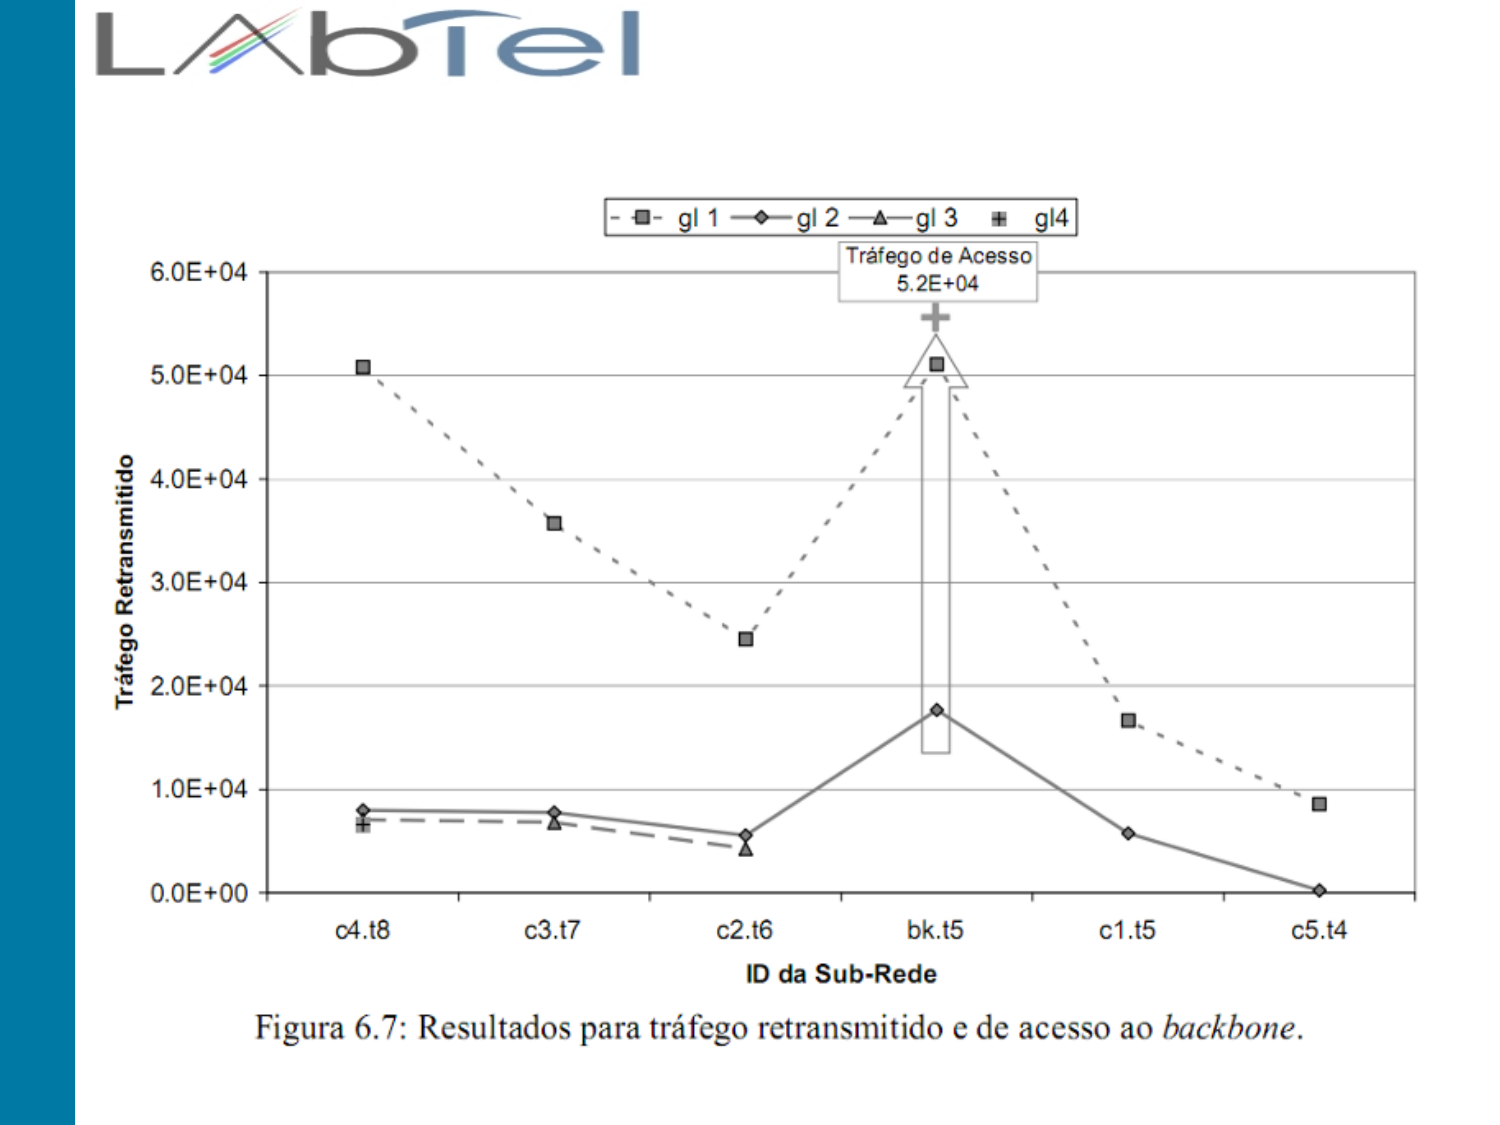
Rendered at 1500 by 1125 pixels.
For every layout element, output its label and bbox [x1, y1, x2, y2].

picture [100, 184, 1447, 1061]
picture [76, 0, 676, 88]
